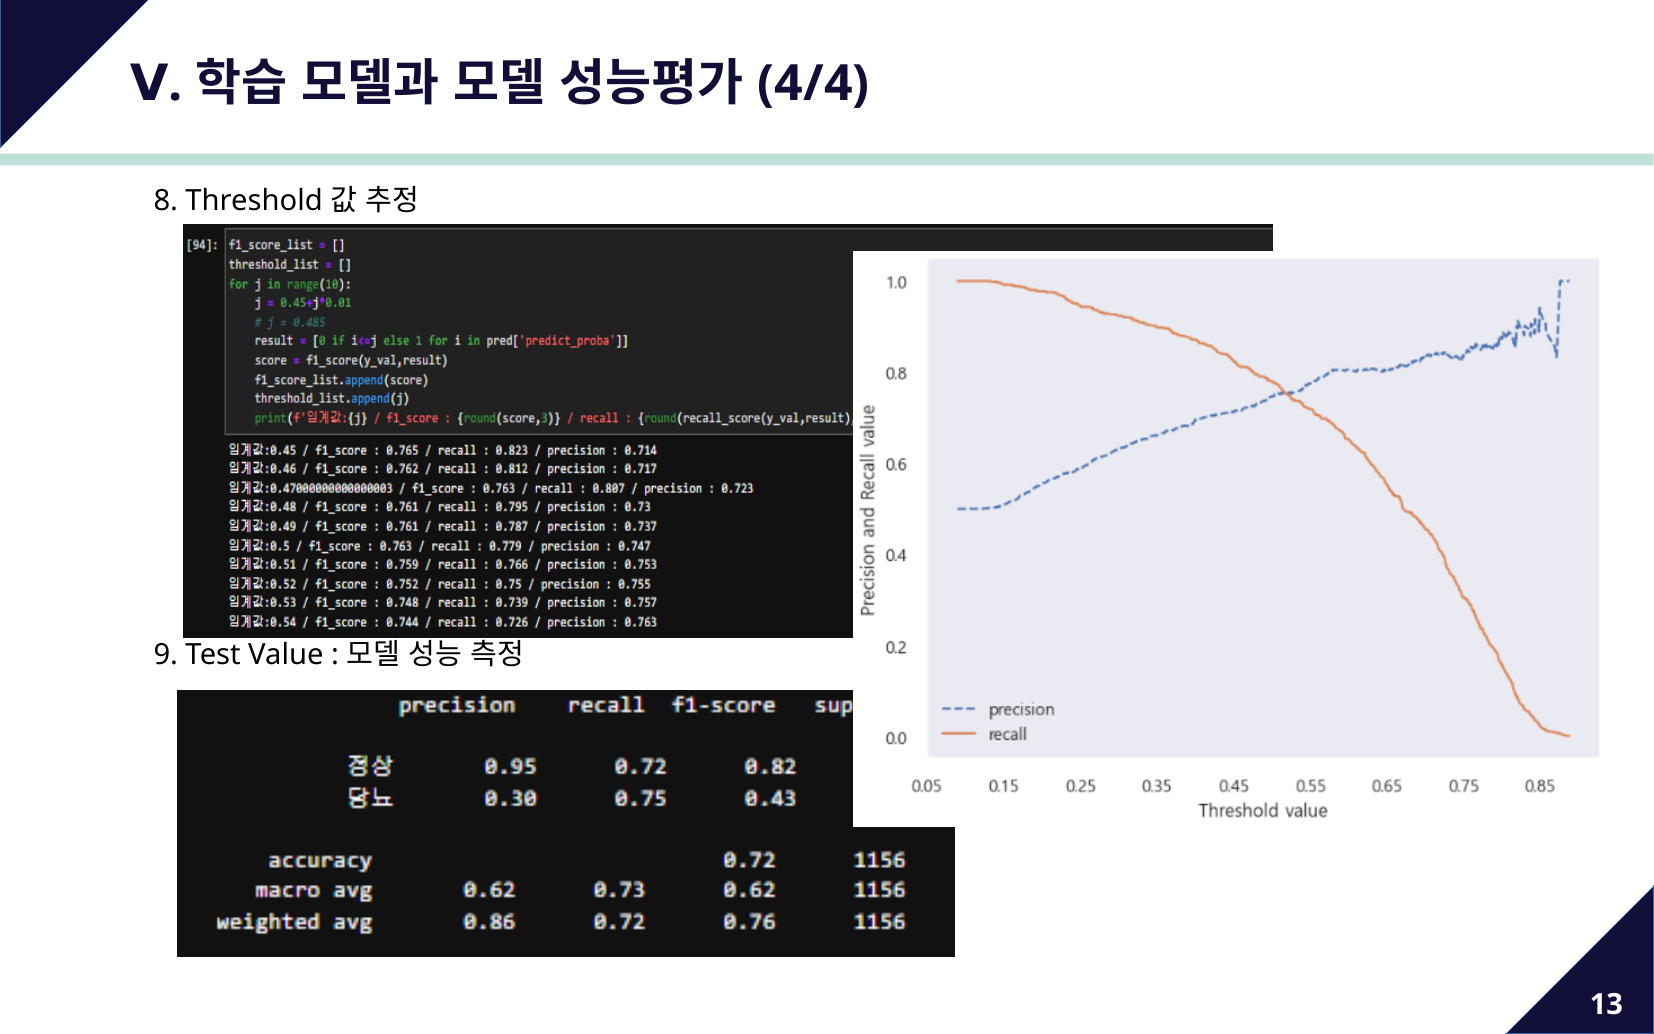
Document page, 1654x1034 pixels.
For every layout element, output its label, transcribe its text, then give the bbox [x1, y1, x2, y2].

list 8. Threshold 값 추정 9. Test Value : 모델 성능 측정 [82, 177, 1571, 975]
picture [177, 224, 1606, 957]
text_box <숫자> [1541, 974, 1654, 1033]
title Ⅴ. 학습 모델과 모델 성능평가 (4/4) [129, 41, 1619, 148]
